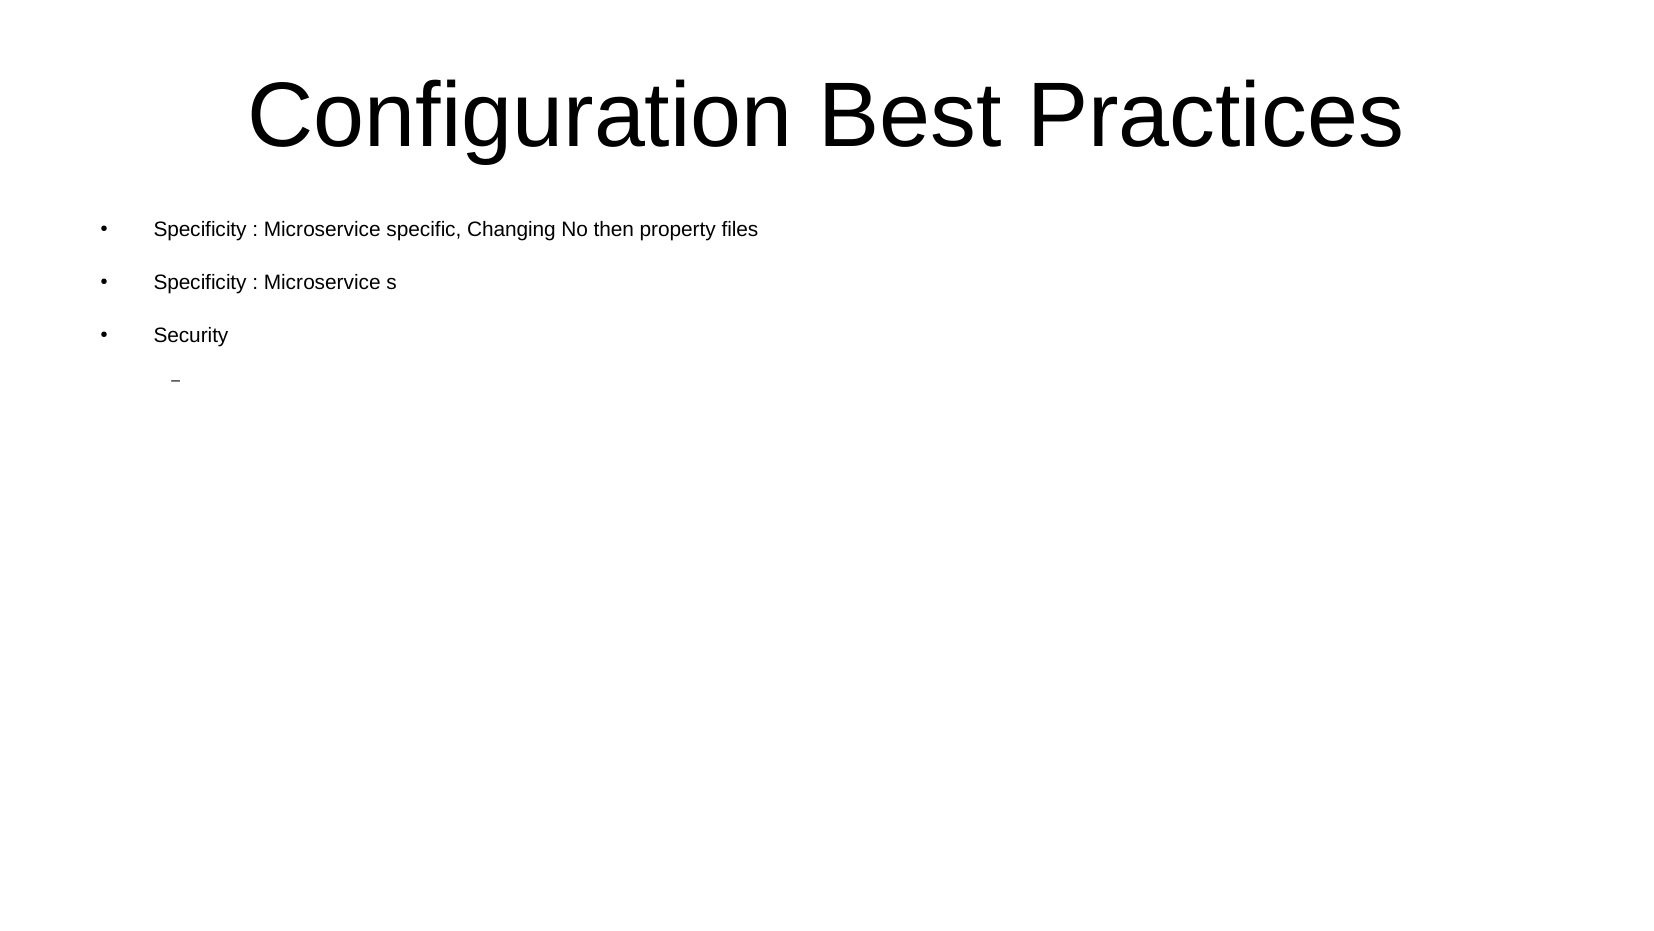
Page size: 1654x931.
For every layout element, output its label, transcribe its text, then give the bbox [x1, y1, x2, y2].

title Configuration Best Practices [82, 37, 1571, 193]
list Specificity : Microservice specific, Changing No then property files Specificity : Microservice s Security [82, 217, 1636, 901]
